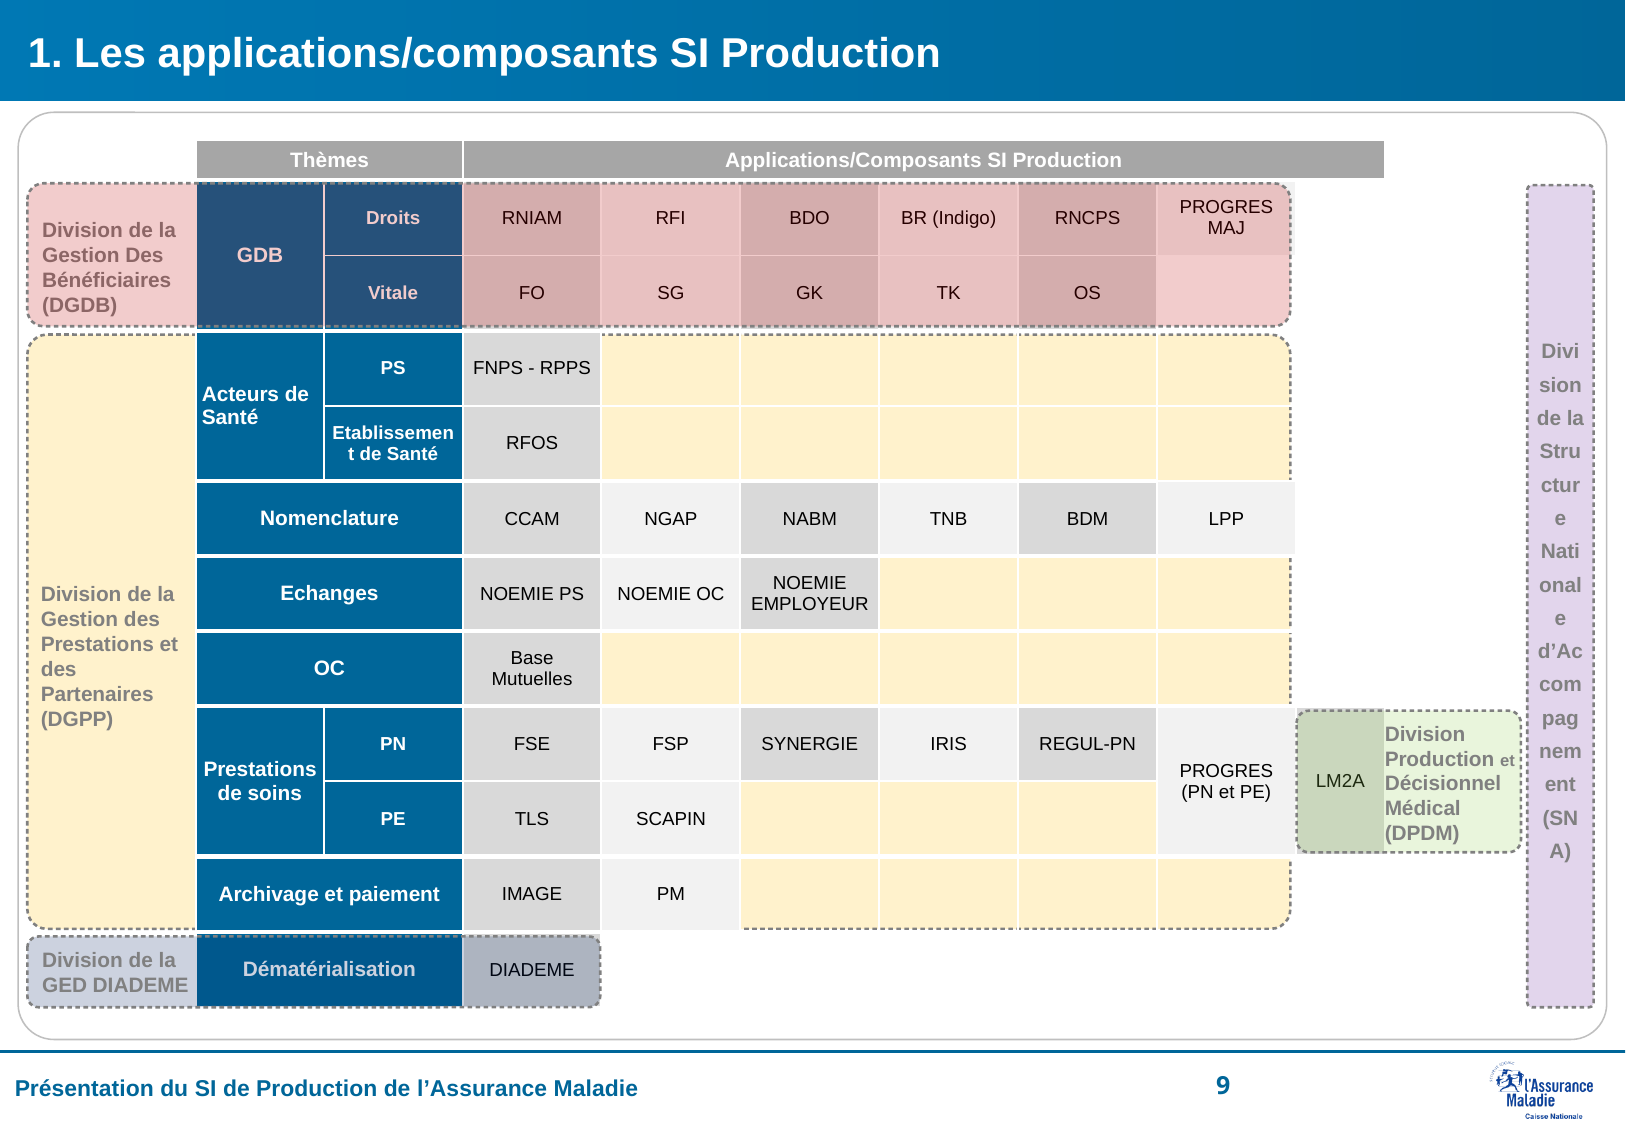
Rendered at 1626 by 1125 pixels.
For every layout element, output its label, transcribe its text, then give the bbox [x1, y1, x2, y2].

text_box Division de la Structure Nationale d’Accompagnement (SNA) [1527, 185, 1594, 1008]
table_cell [1019, 333, 1156, 405]
table_cell Etablissement de Santé [325, 407, 462, 479]
text_box [1296, 710, 1514, 853]
table_cell [880, 859, 1017, 930]
table_cell [880, 633, 1017, 704]
table_cell NOEMIE OC [602, 558, 739, 629]
table_cell [602, 934, 739, 1006]
table_cell Prestations de soins [197, 708, 323, 854]
table_cell [741, 782, 878, 854]
table_cell NABM [741, 483, 878, 554]
table_cell IMAGE [464, 859, 600, 930]
table_cell [741, 934, 878, 1006]
table_cell [1297, 934, 1384, 1006]
table_cell [1158, 558, 1295, 629]
table_cell [1297, 859, 1384, 930]
table_cell [602, 407, 739, 479]
text_box Division Production et Décisionnel Médical (DPDM) [1378, 712, 1527, 853]
table_cell [1019, 633, 1156, 704]
table_cell [741, 633, 878, 704]
table_cell [1297, 558, 1384, 629]
table_cell [1019, 782, 1156, 854]
table_cell [1158, 407, 1295, 480]
table_cell Nomenclature [197, 483, 462, 554]
table_cell [741, 407, 878, 479]
table_cell [602, 633, 739, 704]
table_cell [1019, 934, 1156, 1006]
table_cell [1158, 256, 1295, 329]
table_cell NGAP [602, 483, 739, 554]
table_cell [880, 558, 1017, 629]
table_cell FSE [464, 708, 600, 780]
table_cell FNPS - RPPS [464, 333, 600, 405]
table_cell DIADEME [464, 934, 600, 942]
table_cell [1297, 333, 1384, 405]
table_header Thèmes [197, 141, 462, 178]
table_cell [1019, 859, 1156, 930]
table_cell CCAM [464, 483, 600, 554]
table_cell [1019, 407, 1156, 479]
table_cell PE [325, 782, 462, 854]
table_cell OC [204, 633, 462, 704]
text_box [27, 739, 195, 929]
table_cell TLS [464, 782, 600, 854]
text_box Division de la GED DIADEME [27, 939, 205, 1001]
table_cell LM2A [1297, 846, 1384, 854]
table_cell [1297, 482, 1384, 554]
table_cell [1019, 558, 1156, 629]
table_cell [1158, 934, 1295, 1006]
table_cell [1297, 256, 1384, 329]
table_cell LM2A [1297, 708, 1384, 717]
table_cell [1297, 407, 1384, 480]
table_cell Base Mutuelles [464, 633, 600, 704]
table_cell [1158, 859, 1295, 930]
table_cell Acteurs de Santé [197, 333, 323, 479]
table_cell PM [602, 859, 739, 930]
table_cell [741, 333, 878, 405]
table_cell PROGRES (PN et PE) [1158, 708, 1295, 854]
table_cell Echanges [197, 558, 462, 629]
table_cell [880, 407, 1017, 479]
table_cell LPP [1158, 482, 1295, 554]
text_box [27, 183, 1291, 327]
table_header Applications/Composants SI Production [464, 141, 1384, 178]
table_cell SYNERGIE [741, 708, 878, 780]
table_cell [741, 859, 878, 930]
table_cell NOEMIE EMPLOYEUR [741, 558, 878, 629]
table_cell PN [325, 708, 462, 780]
table_cell [1297, 182, 1384, 255]
table_cell [602, 333, 739, 405]
table_cell NOEMIE PS [464, 558, 600, 629]
text_box Division de la Gestion des Prestations et des Partenaires (DGPP) [26, 573, 204, 739]
table_cell BDM [1019, 483, 1156, 554]
table_cell FSP [602, 708, 739, 780]
table_cell TNB [880, 483, 1017, 554]
table_cell [1297, 633, 1384, 704]
table_cell [880, 782, 1017, 854]
table_cell IRIS [880, 708, 1017, 780]
text_box [28, 936, 601, 1008]
picture [1484, 1056, 1595, 1120]
title 1. Les applications/composants SI Production [12, 3, 1595, 99]
table_cell [880, 934, 1017, 1006]
table_cell RFOS [464, 407, 600, 479]
table_cell PROGRES MAJ [1158, 182, 1295, 255]
table_cell SCAPIN [602, 782, 739, 854]
table_cell [880, 333, 1017, 405]
table_cell [1158, 633, 1295, 704]
table_cell [1158, 333, 1295, 405]
table_cell REGUL-PN [1019, 708, 1156, 780]
text_box [27, 334, 195, 573]
table_cell PS [325, 333, 462, 405]
table_cell Archivage et paiement [197, 859, 462, 930]
